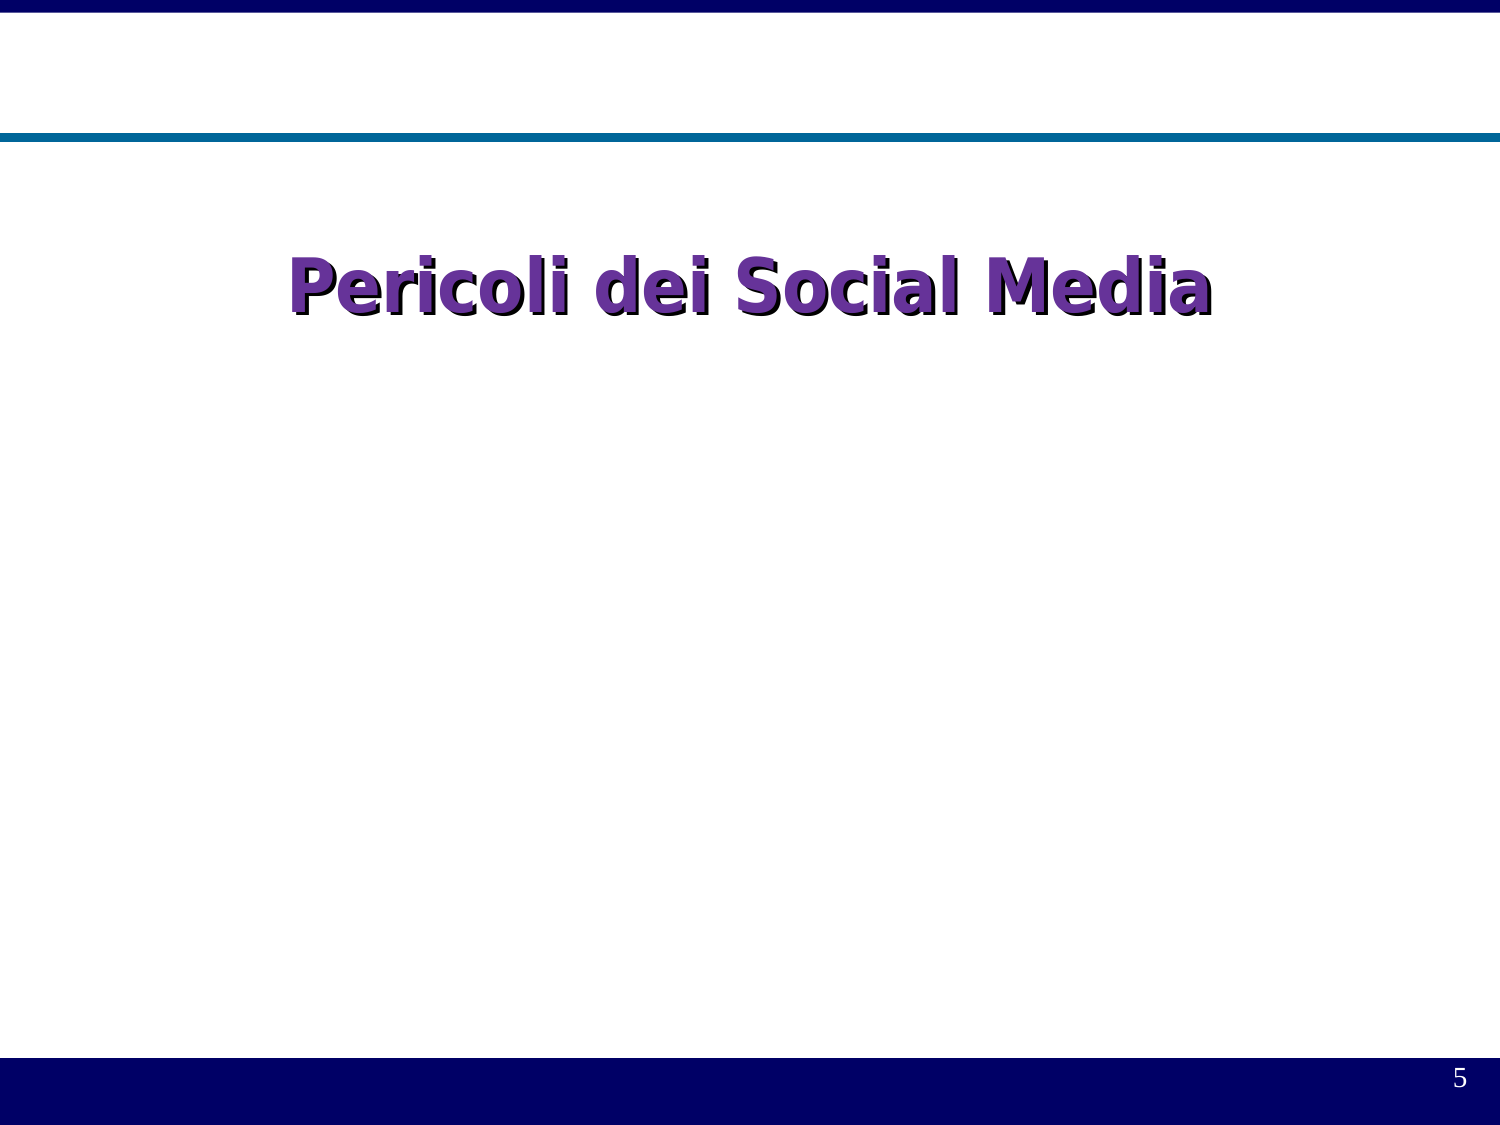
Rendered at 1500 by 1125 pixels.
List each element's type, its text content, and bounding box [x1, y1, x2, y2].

subtitle Pericoli dei Social Media [30, 0, 1471, 580]
